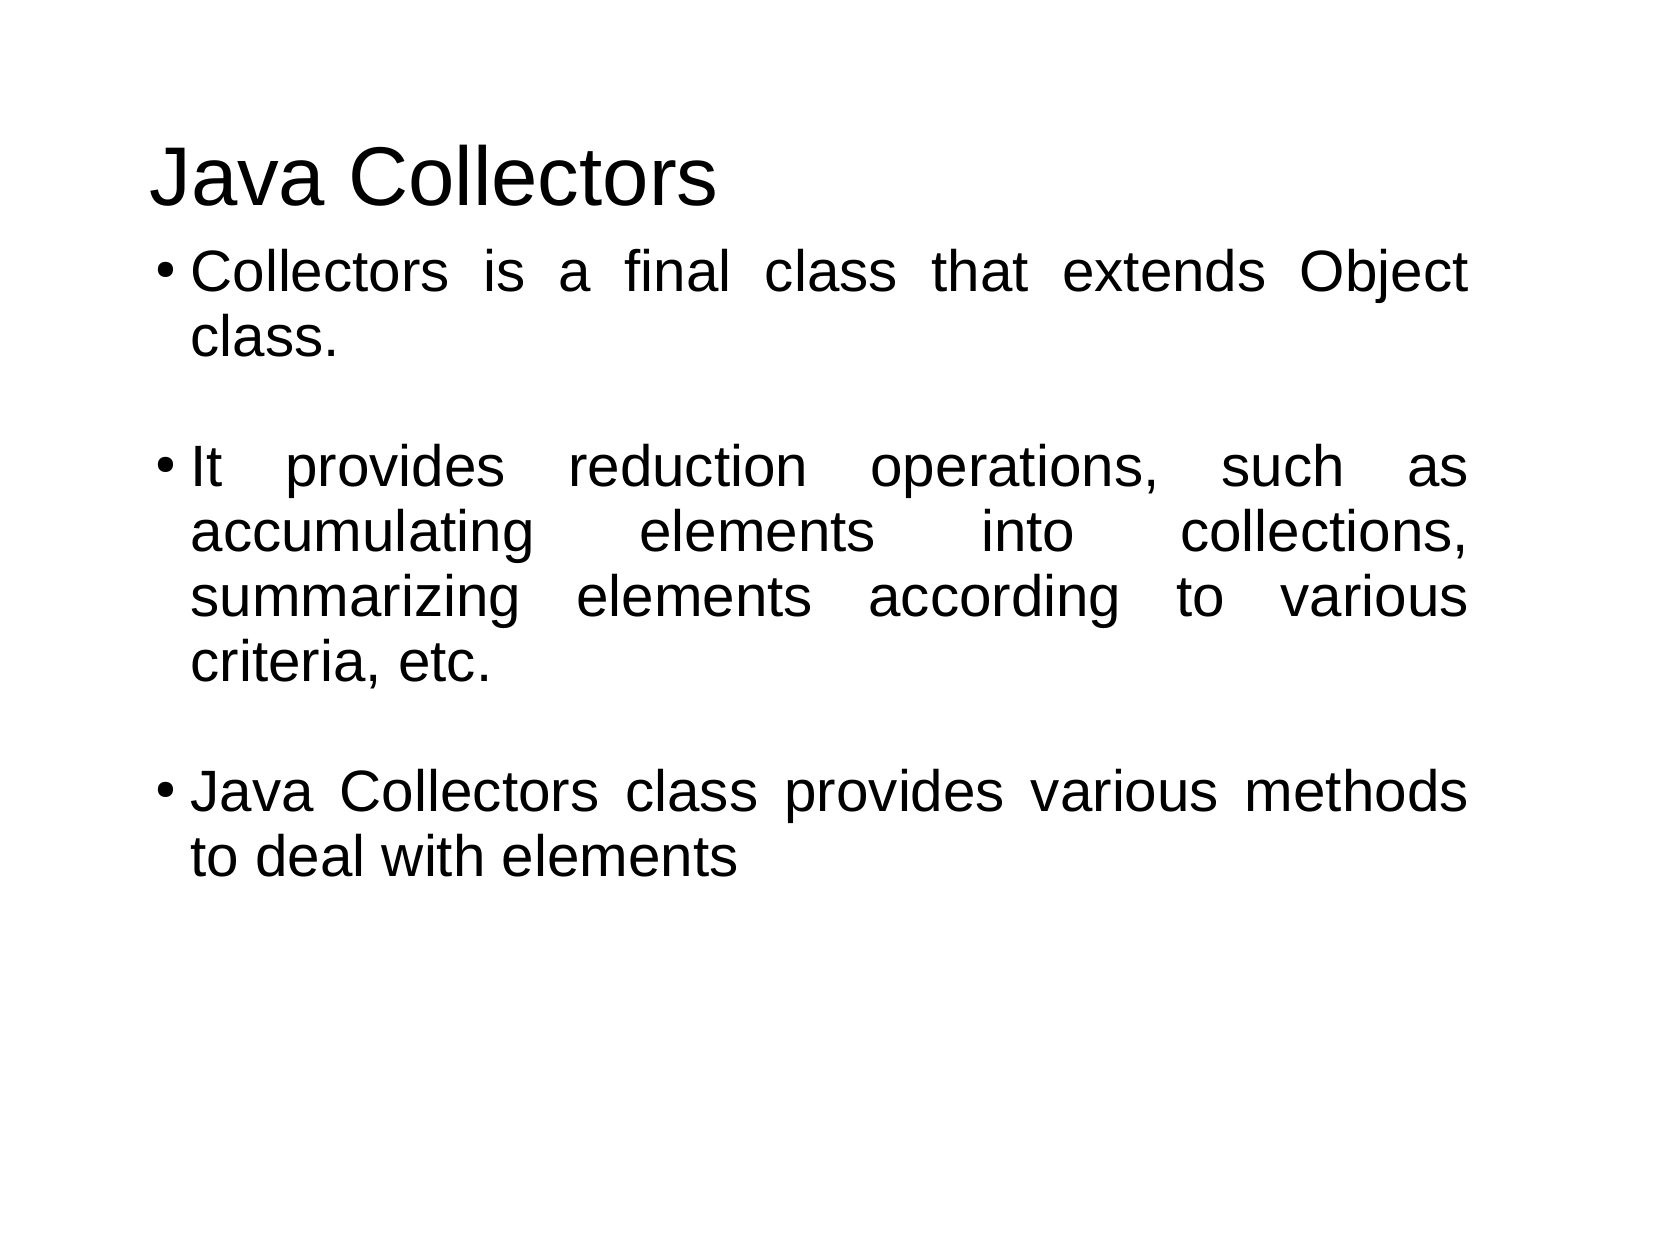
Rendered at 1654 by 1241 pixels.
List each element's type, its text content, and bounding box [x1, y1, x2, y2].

text_box Collectors is a final class that extends Object class. It provides reduction operations, such as accumulating elements into collections, summarizing elements according to various criteria, etc. Java Collectors class provides various methods to deal with elements [105, 231, 1486, 1024]
text_box Java Collectors [134, 123, 1306, 231]
